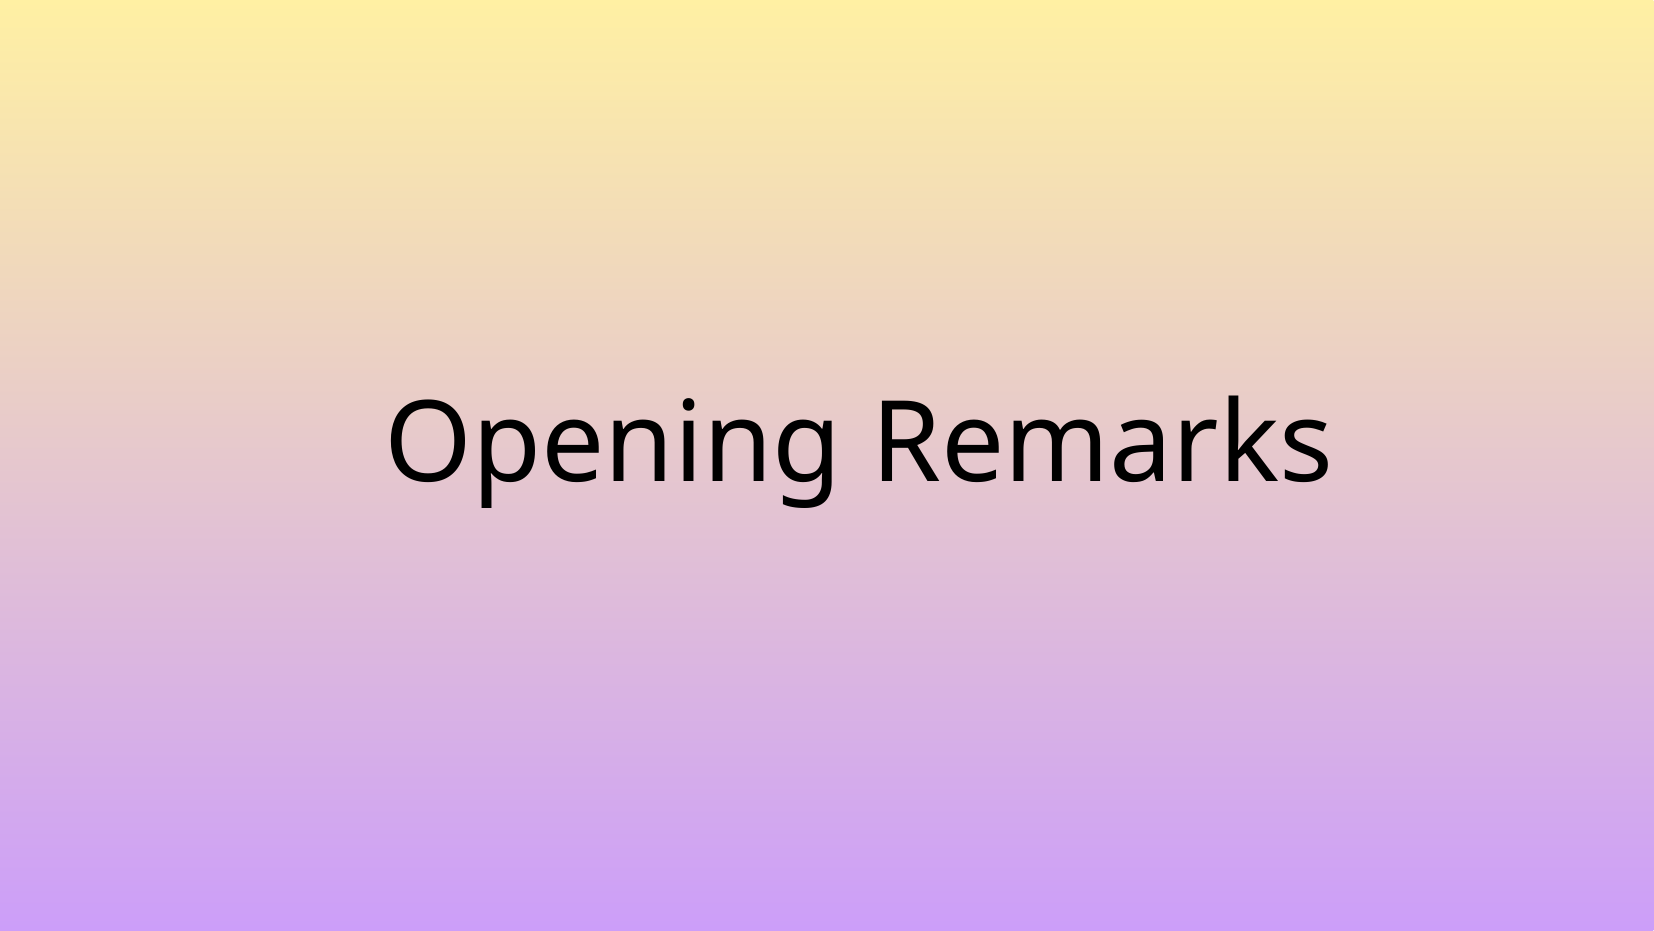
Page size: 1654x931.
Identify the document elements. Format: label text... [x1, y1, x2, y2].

text_box Opening Remarks [330, 354, 1388, 567]
